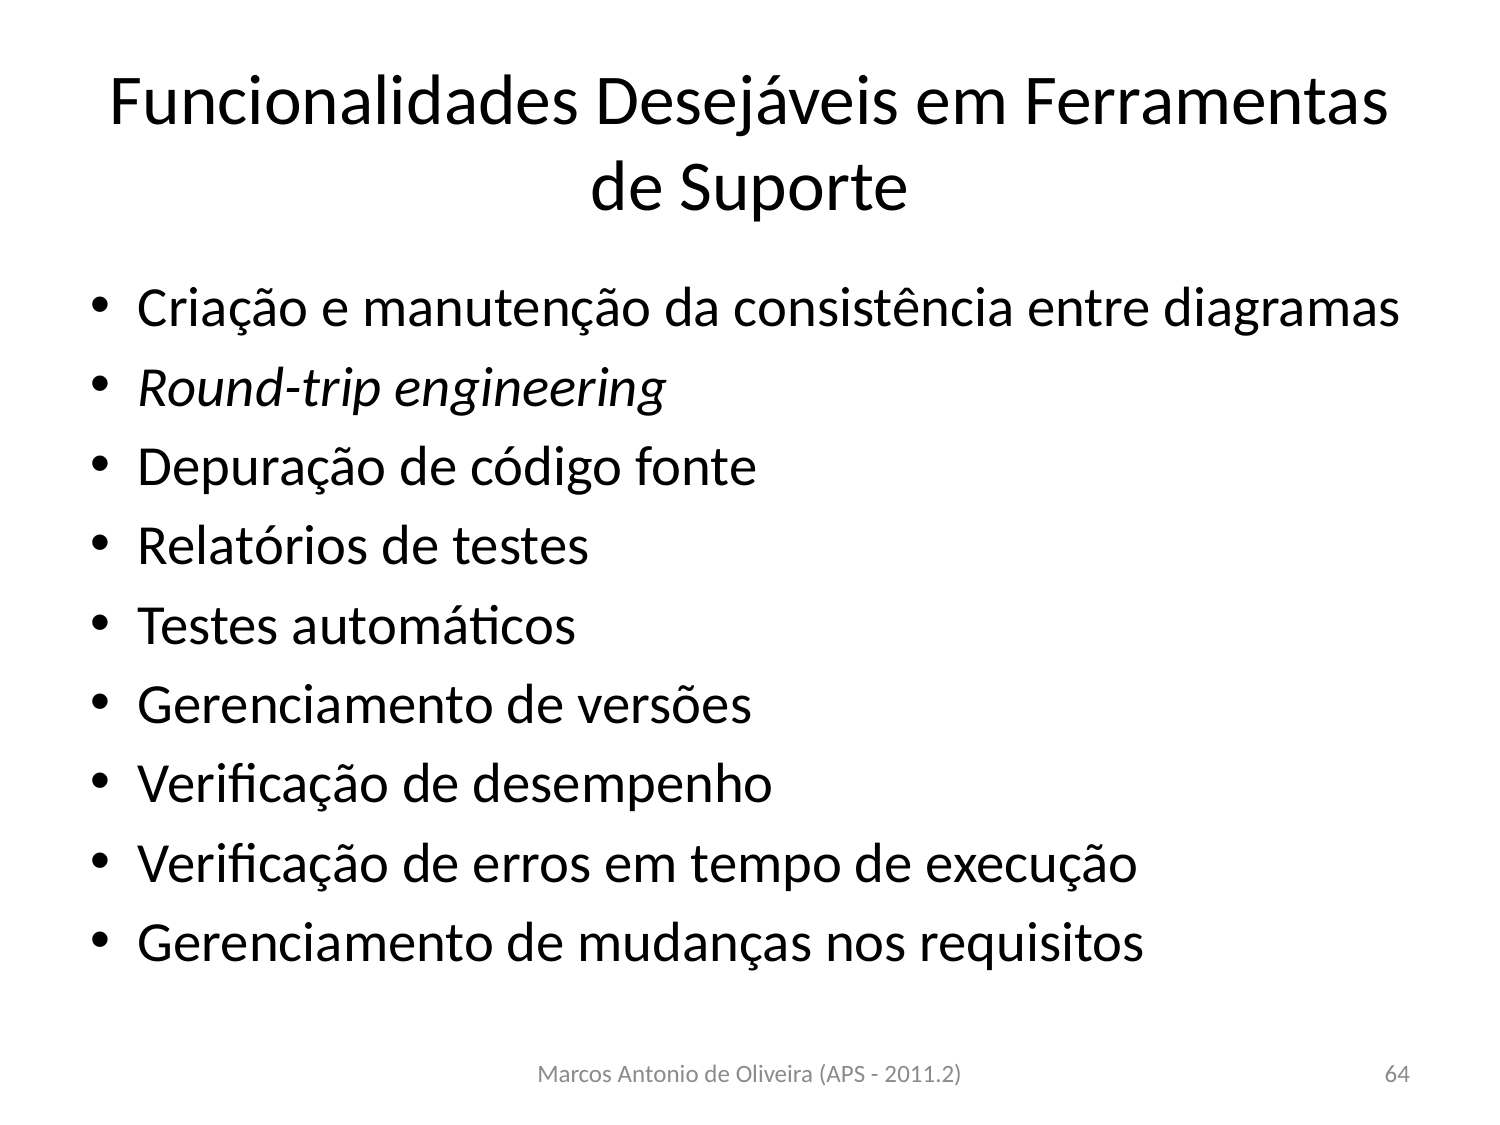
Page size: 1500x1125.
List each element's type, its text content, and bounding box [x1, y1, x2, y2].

title Funcionalidades Desejáveis em Ferramentas de Suporte [75, 45, 1425, 233]
slide_number <número> [1074, 1042, 1425, 1103]
footer Marcos Antonio de Oliveira (APS - 2011.2) [512, 1042, 988, 1103]
list Criação e manutenção da consistência entre diagramas Round-trip engineering Depuração de código fonte Relatórios de testes Testes automáticos Gerenciamento de versões Verificação de desempenho Verificação de erros em tempo de execução Gerenciamento de mudanças nos requisitos [75, 262, 1425, 1005]
